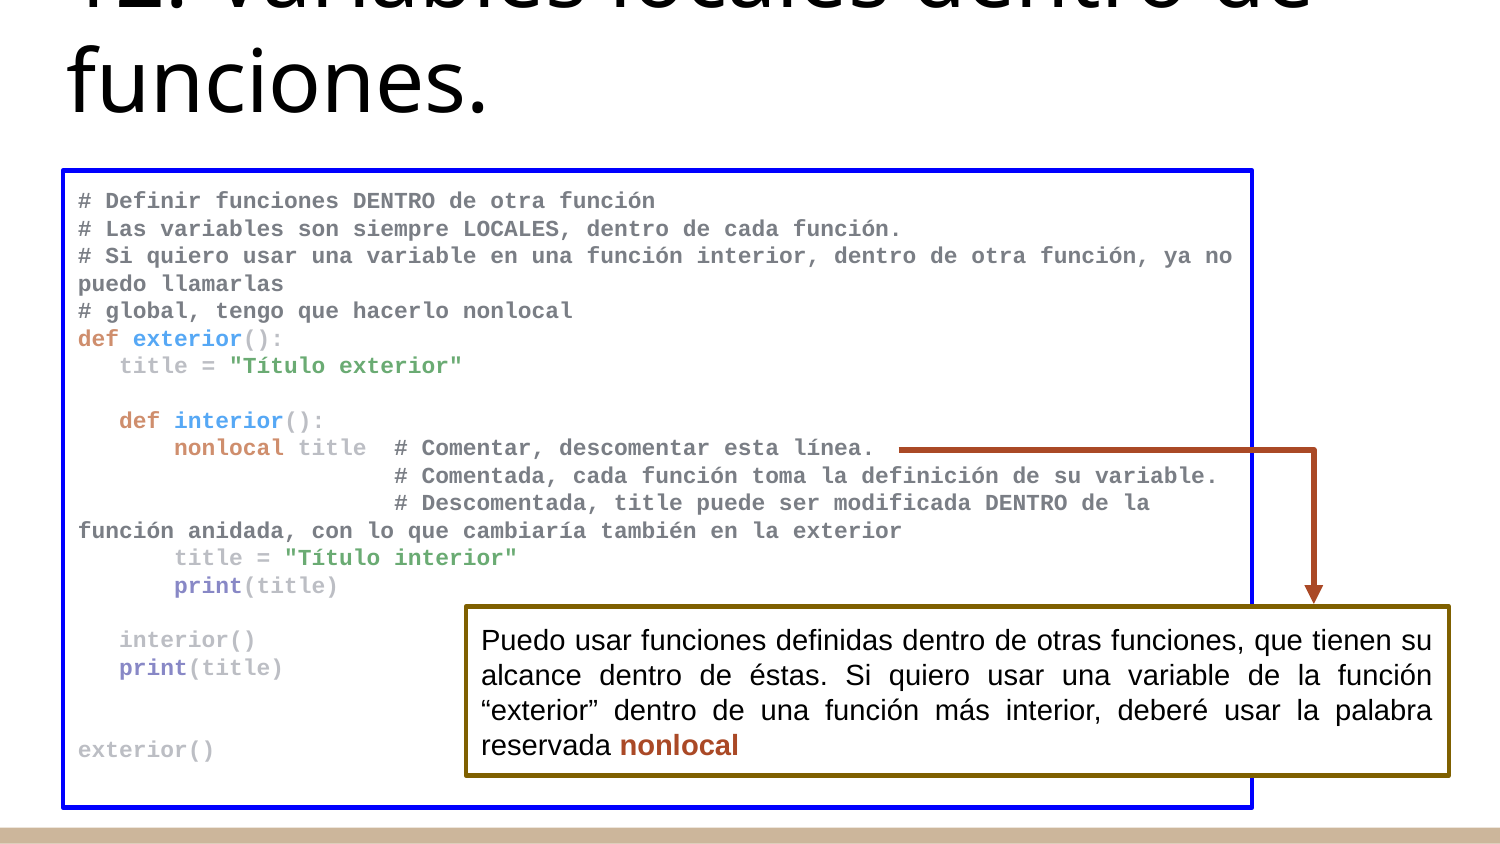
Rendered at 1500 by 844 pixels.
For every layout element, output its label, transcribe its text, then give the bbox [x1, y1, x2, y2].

text_box # Definir funciones DENTRO de otra función # Las variables son siempre LOCALES, dentro de cada función. # Si quiero usar una variable en una función interior, dentro de otra función, ya no puedo llamarlas # global, tengo que hacerlo nonlocal def exterior(): title = "Título exterior" def interior(): nonlocal title # Comentar, descomentar esta línea. # Comentada, cada función toma la definición de su variable. # Descomentada, title puede ser modificada DENTRO de la función anidada, con lo que cambiaría también en la exterior title = "Título interior" print(title) interior() print(title) exterior() [62, 170, 1253, 808]
title 12. Variables locales dentro de funciones. [51, 8, 1449, 146]
text_box Puedo usar funciones definidas dentro de otras funciones, que tienen su alcance dentro de éstas. Si quiero usar una variable de la función “exterior” dentro de una función más interior, deberé usar la palabra reservada nonlocal [466, 606, 1449, 776]
